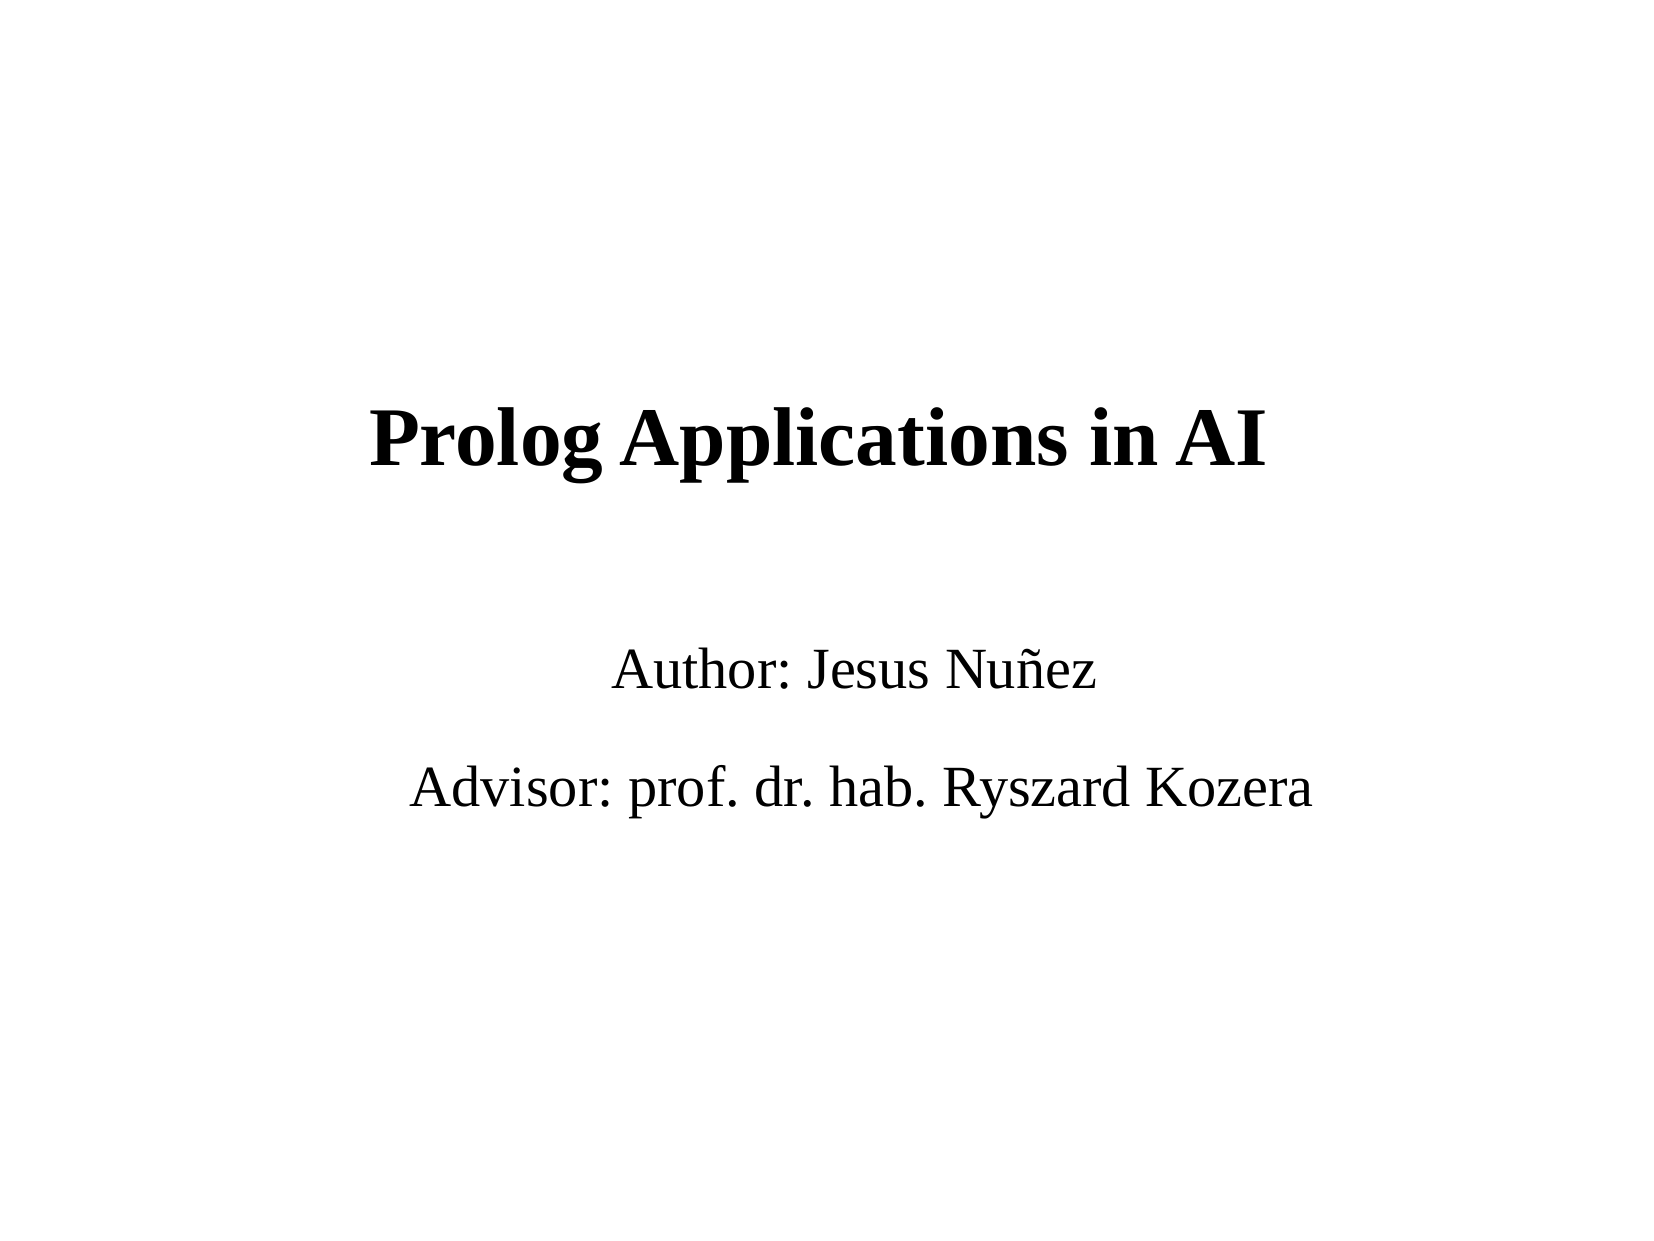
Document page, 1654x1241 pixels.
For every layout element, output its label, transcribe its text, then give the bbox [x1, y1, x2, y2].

text_box Prolog Applications in AI [354, 383, 1284, 491]
text_box Author: Jesus Nuñez [596, 629, 1128, 709]
text_box Advisor: prof. dr. hab. Ryszard Kozera [394, 747, 1329, 827]
